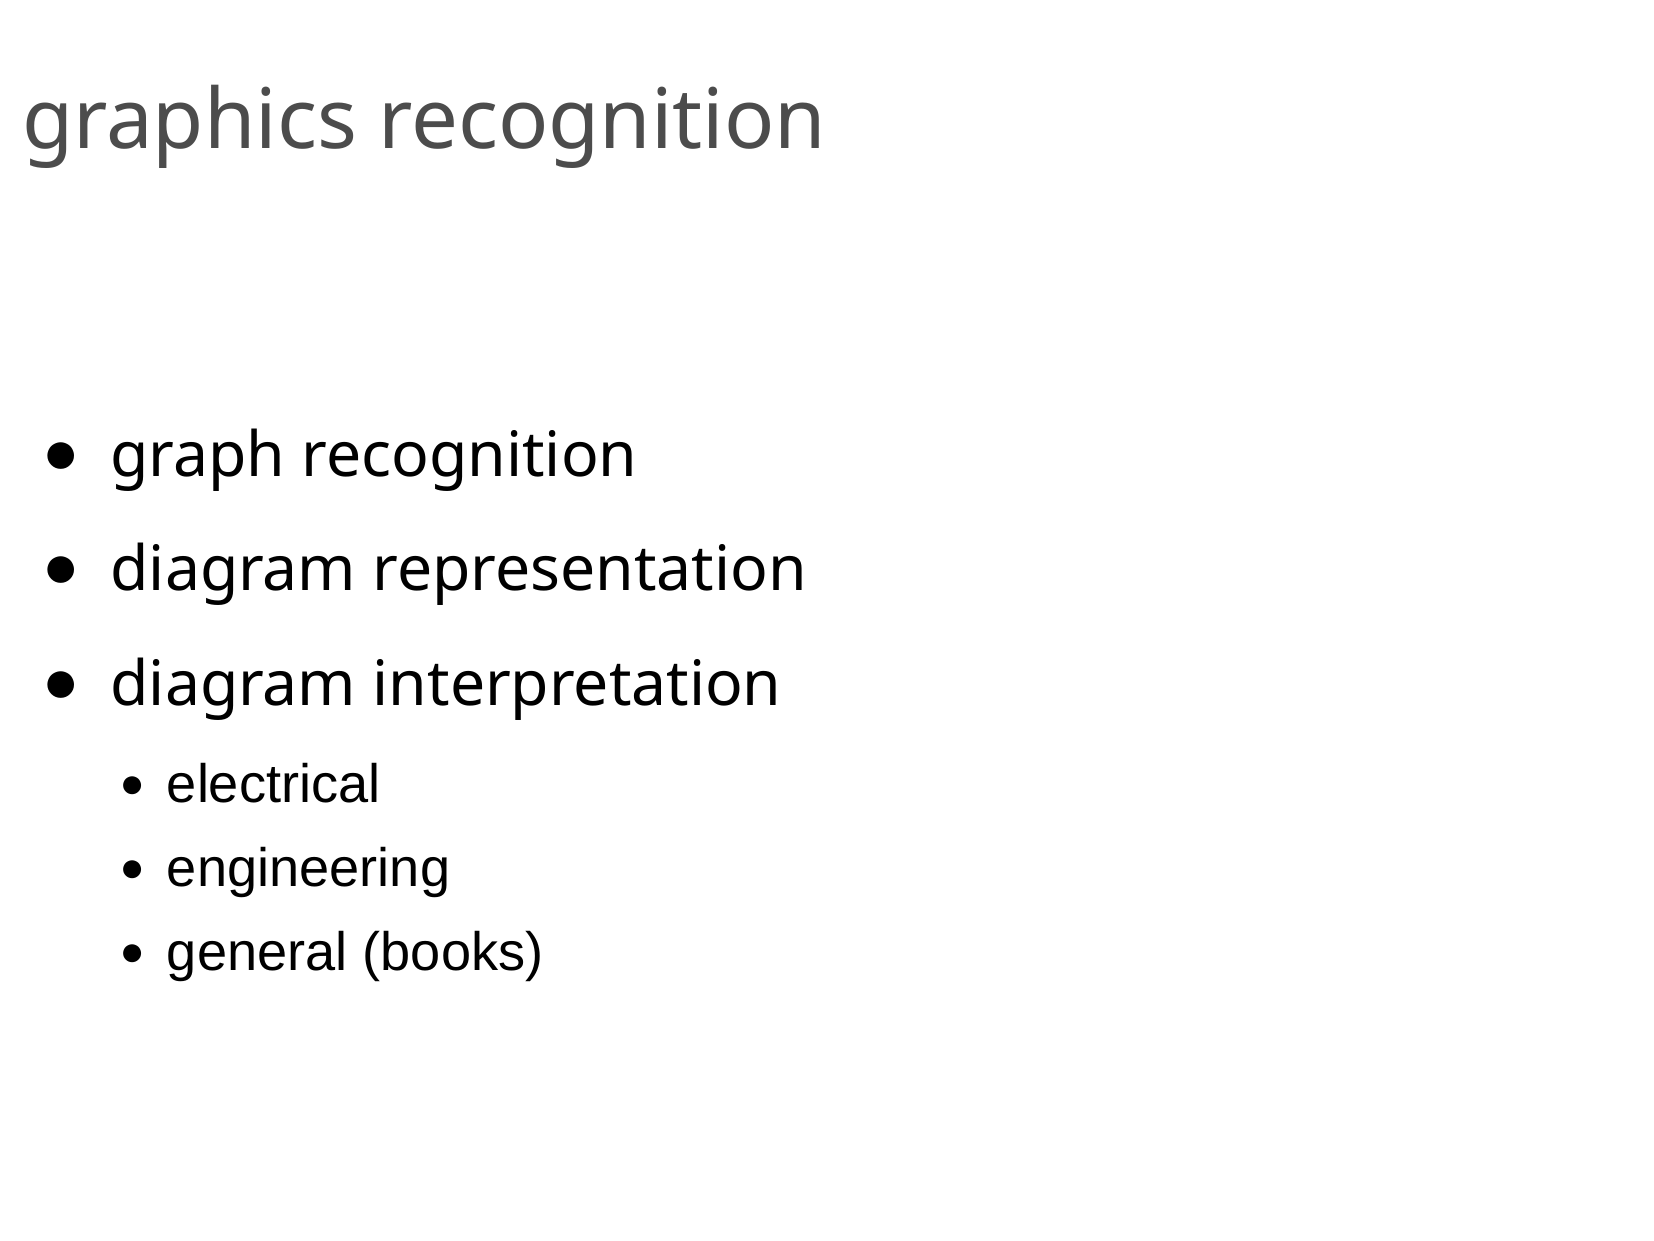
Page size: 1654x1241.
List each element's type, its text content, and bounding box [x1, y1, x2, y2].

title graphics recognition [22, 19, 1654, 213]
list graph recognition diagram representation diagram interpretation electrical engineering general (books) [25, 226, 1654, 1166]
